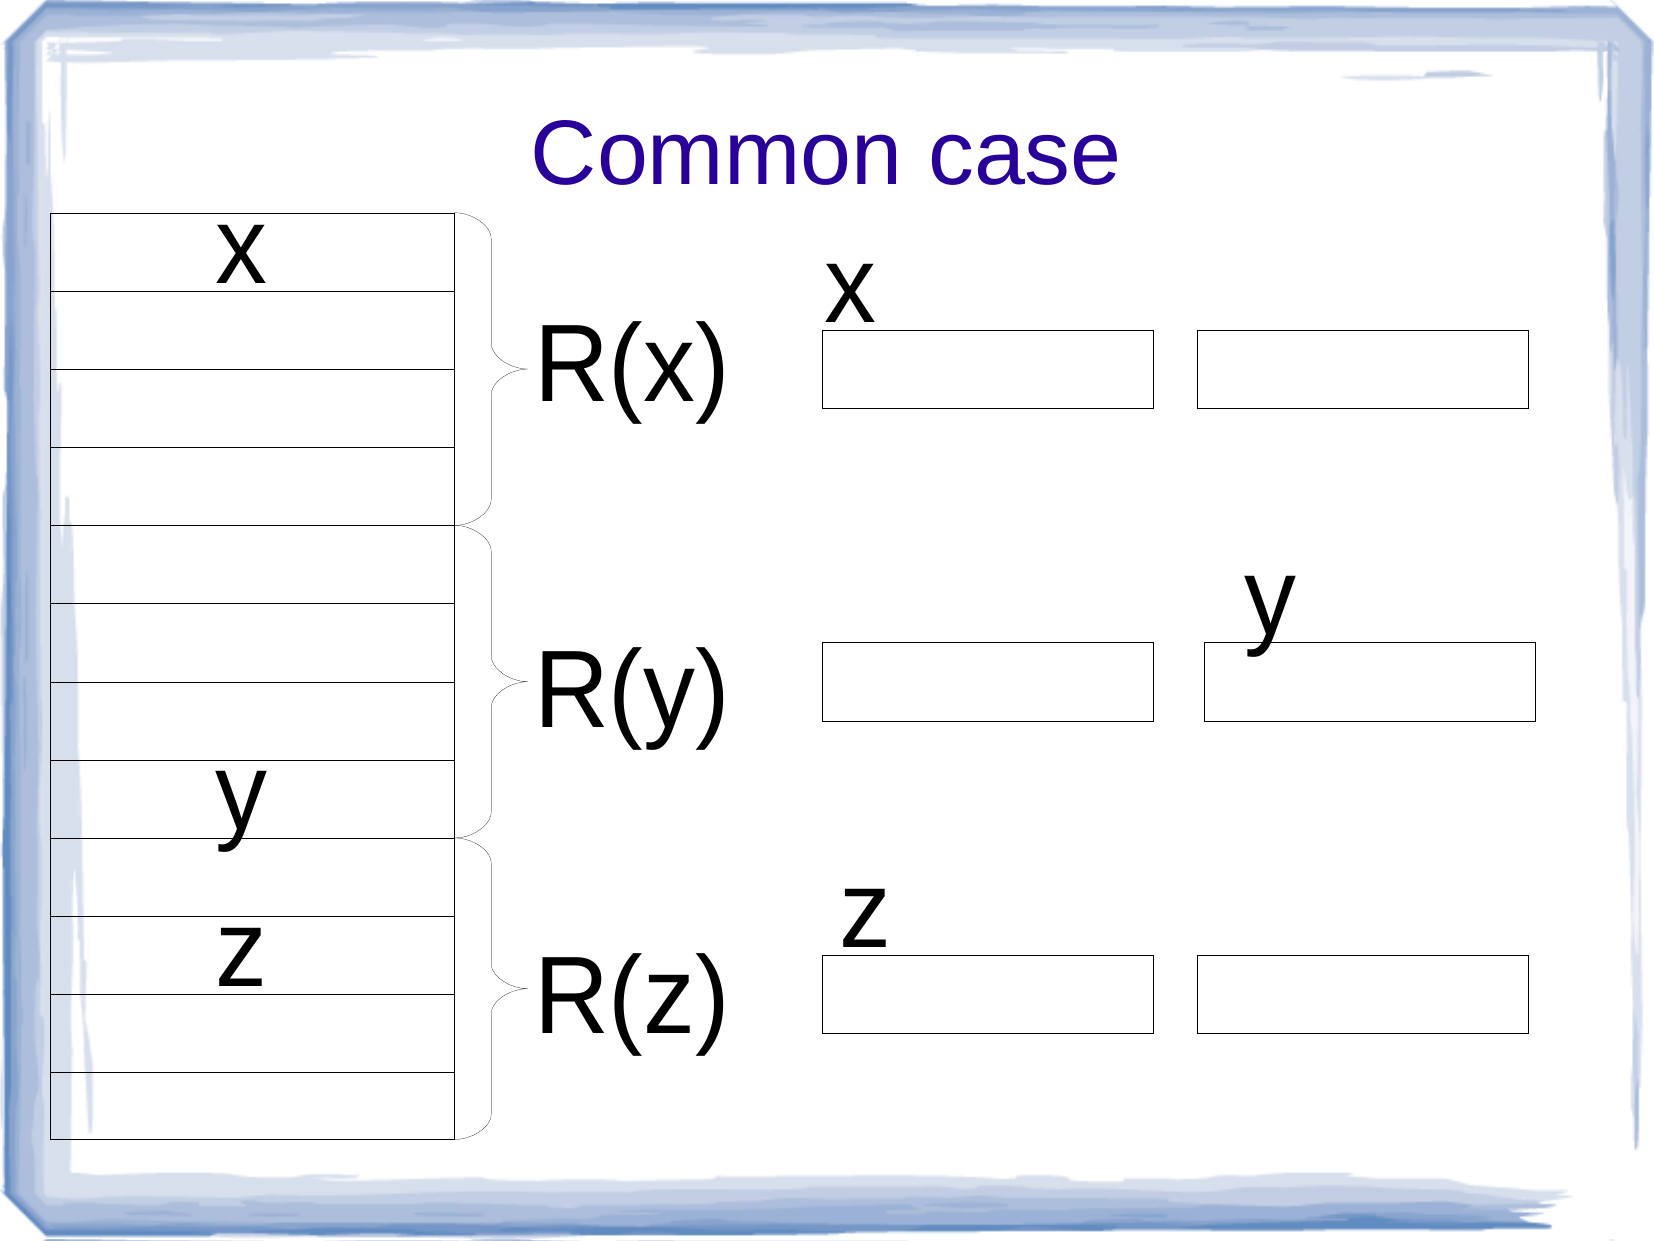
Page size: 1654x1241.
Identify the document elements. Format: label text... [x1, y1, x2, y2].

title Common case [82, 49, 1571, 212]
picture [0, 0, 1654, 1241]
chart [50, 212, 1588, 1201]
